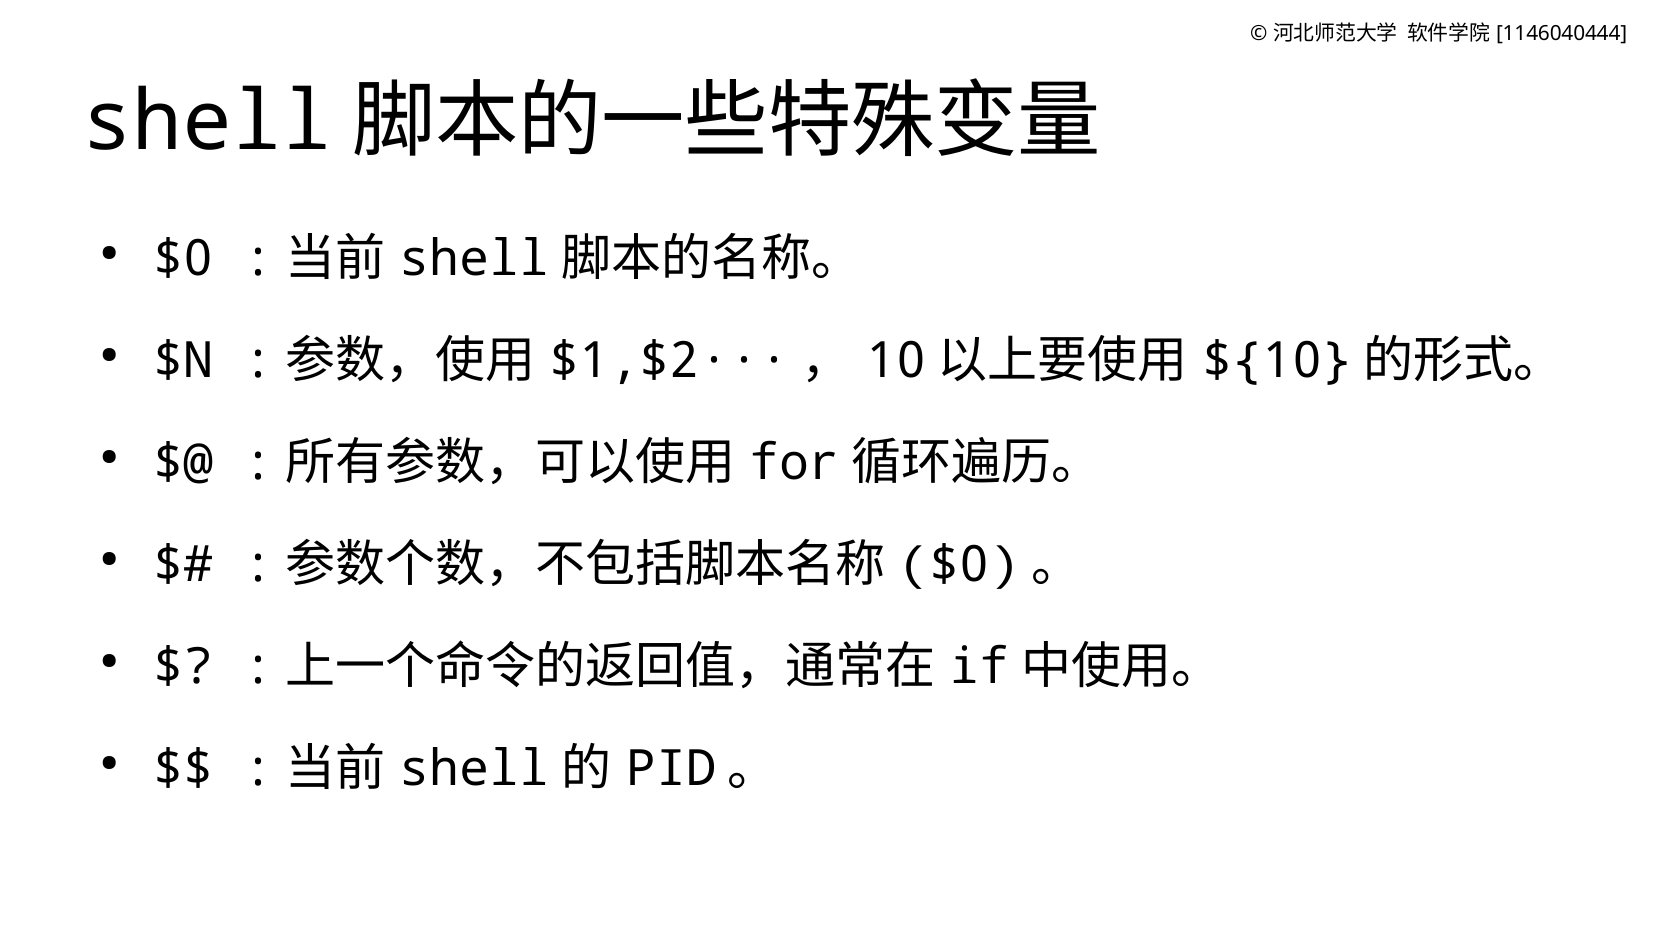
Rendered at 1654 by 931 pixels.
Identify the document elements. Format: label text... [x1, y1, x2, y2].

title shell脚本的一些特殊变量 [82, 37, 1571, 189]
list $0 :当前shell脚本的名称。 $N :参数，使用$1,$2···，10以上要使用${10}的形式。 $@ :所有参数，可以使用for循环遍历。 $# :参数个数，不包括脚本名称($0)。 $? :上一个命令的返回值，通常在if中使用。 $$ :当前shell的PID。 [82, 217, 1571, 898]
